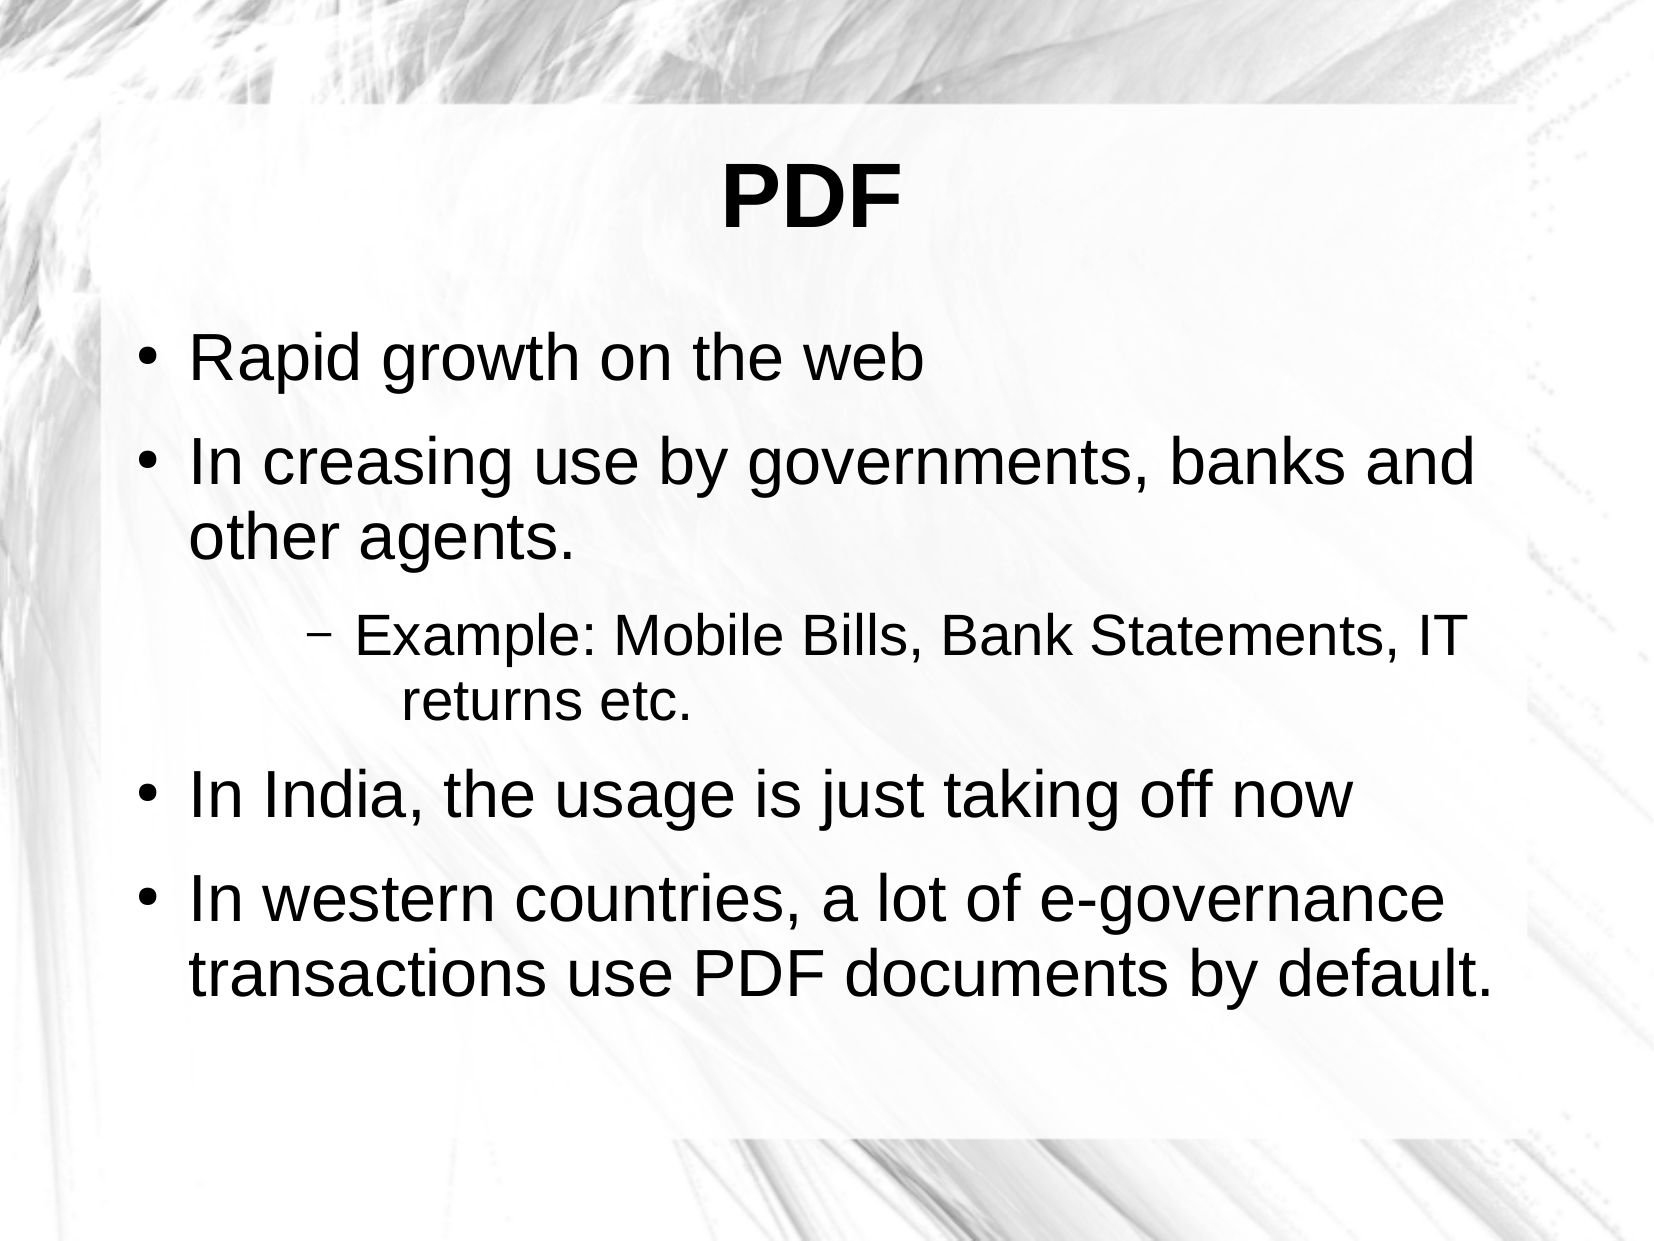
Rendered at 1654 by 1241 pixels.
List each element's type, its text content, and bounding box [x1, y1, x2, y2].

picture [0, 0, 1654, 1241]
title PDF [118, 112, 1506, 281]
list Rapid growth on the web In creasing use by governments, banks and other agents. Example: Mobile Bills, Bank Statements, IT returns etc. In India, the usage is just taking off now In western countries, a lot of e-governance transactions use PDF documents by default. [118, 319, 1571, 1106]
